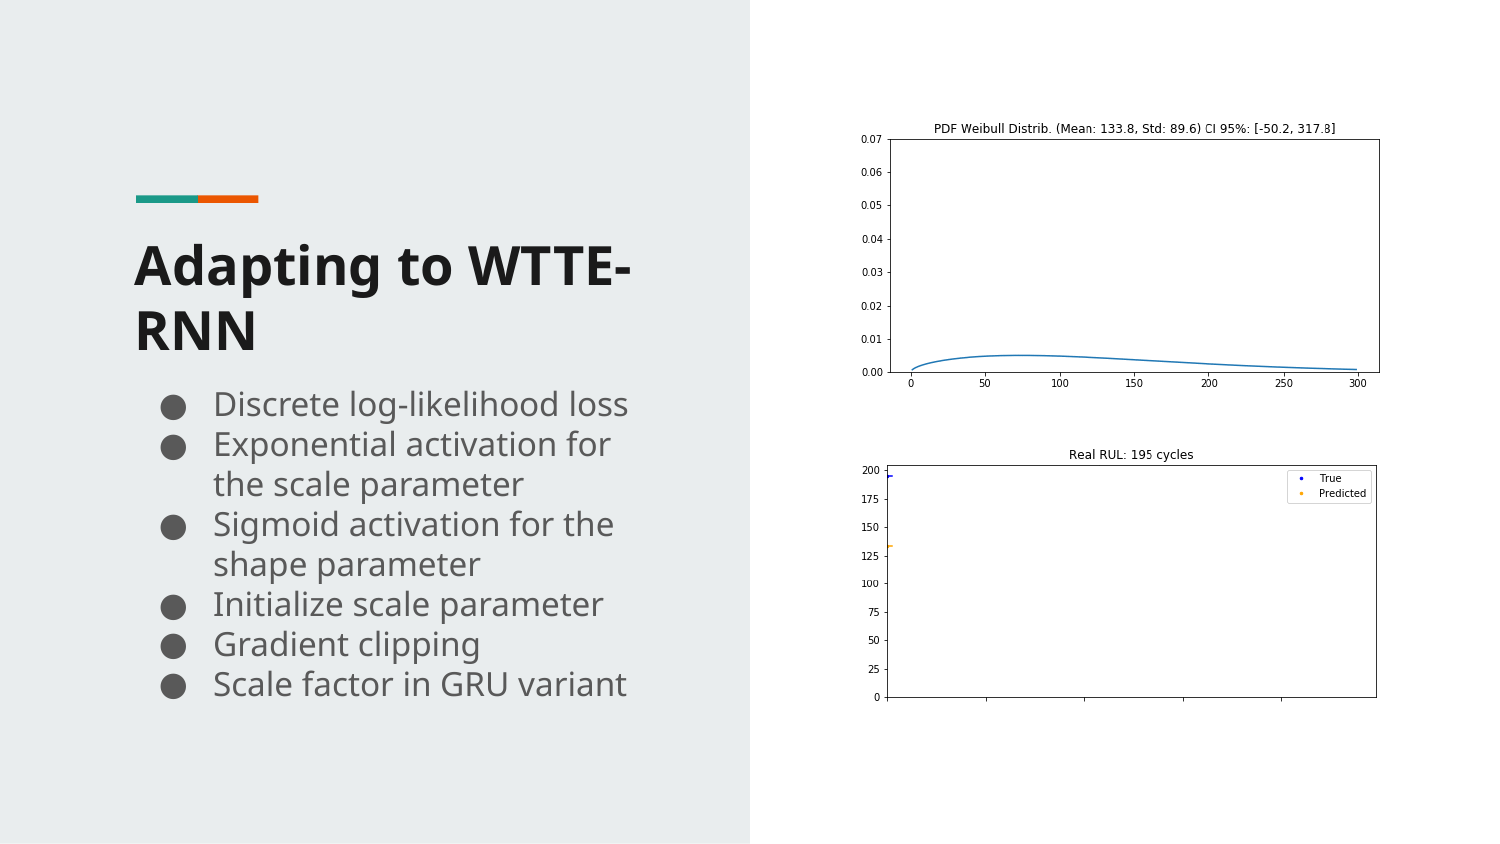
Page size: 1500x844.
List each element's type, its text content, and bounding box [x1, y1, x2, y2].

picture [853, 438, 1389, 724]
picture [850, 112, 1392, 399]
title Adapting to WTTE-RNN [119, 216, 668, 494]
subtitle Discrete log-likelihood loss Exponential activation for the scale parameter Sigmoid activation for the shape parameter Initialize scale parameter Gradient clipping Scale factor in GRU variant [123, 368, 665, 802]
